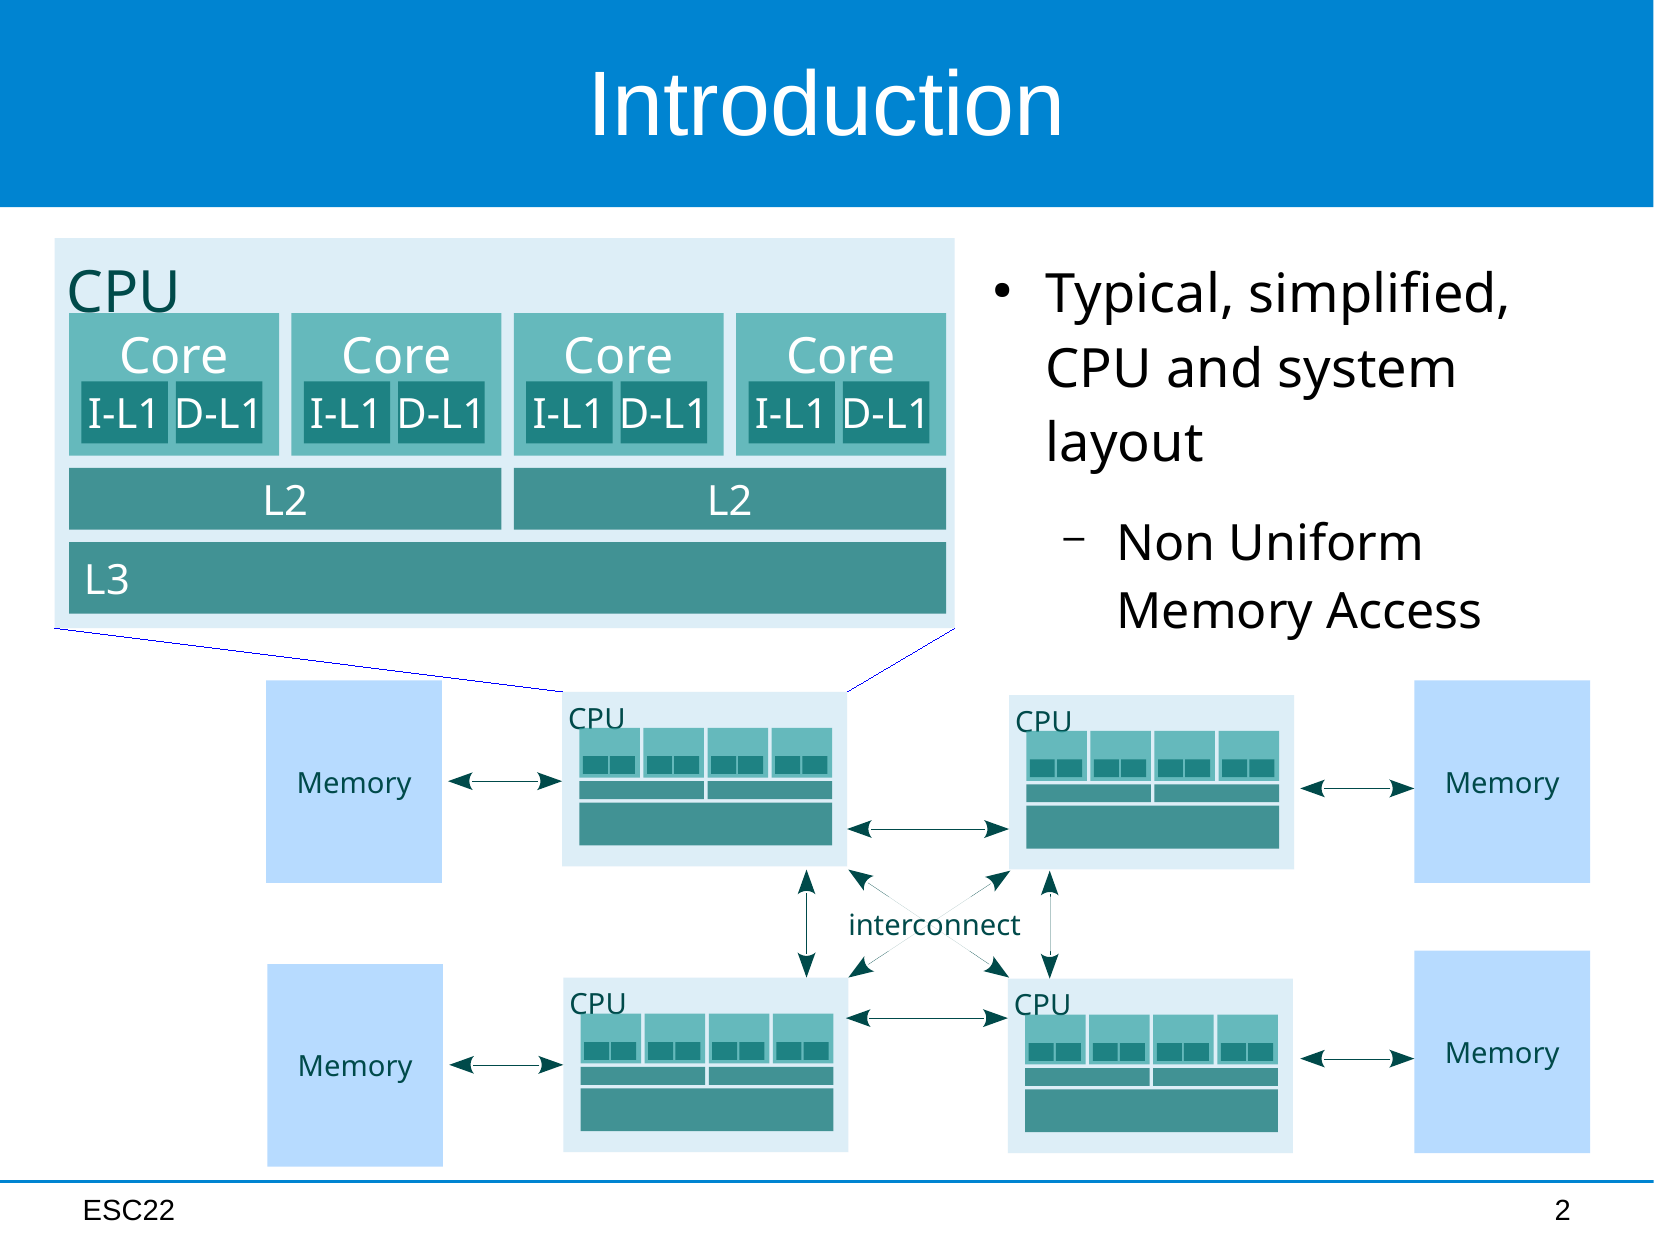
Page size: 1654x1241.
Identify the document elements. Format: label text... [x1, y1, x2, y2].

text_box [1025, 1068, 1150, 1086]
text_box [1026, 784, 1151, 803]
text_box [1089, 1014, 1150, 1065]
text_box [579, 802, 833, 846]
text_box CPU [562, 691, 848, 867]
text_box [580, 1088, 834, 1132]
text_box [1090, 730, 1151, 781]
text_box [1154, 730, 1215, 781]
text_box [1217, 1014, 1278, 1065]
text_box [1026, 730, 1087, 781]
text_box CPU [1009, 695, 1295, 870]
text_box [579, 727, 640, 778]
text_box [1154, 784, 1280, 803]
text_box [580, 1013, 642, 1064]
text_box Memory [266, 680, 442, 883]
text_box [579, 781, 704, 800]
text_box Memory [1414, 950, 1591, 1154]
text_box I-L1 [748, 381, 835, 444]
text_box L2 [69, 467, 502, 530]
text_box [1025, 1014, 1086, 1065]
text_box Core [291, 313, 502, 456]
text_box [707, 727, 769, 778]
text_box L3 [69, 542, 947, 614]
text_box D-L1 [842, 381, 930, 444]
text_box Core [736, 313, 947, 456]
text_box Core [513, 313, 724, 456]
text_box CPU [1007, 978, 1293, 1154]
text_box [1153, 1014, 1214, 1065]
text_box [1025, 1089, 1278, 1133]
text_box [1026, 805, 1280, 849]
text_box D-L1 [620, 381, 708, 444]
text_box [708, 1013, 770, 1064]
text_box CPU [563, 977, 849, 1153]
text_box [644, 1013, 706, 1064]
title Introduction [0, 0, 1654, 208]
text_box [708, 1066, 834, 1085]
text_box Memory [1414, 680, 1591, 883]
text_box D-L1 [175, 381, 263, 444]
text_box I-L1 [81, 381, 168, 444]
text_box [772, 1013, 834, 1064]
text_box [771, 727, 833, 778]
text_box Core [69, 313, 280, 456]
list Typical, simplified, CPU and system layout Non Uniform Memory Access [975, 255, 1561, 676]
text_box [1153, 1068, 1278, 1086]
text_box CPU [54, 238, 955, 629]
text_box [1218, 730, 1280, 781]
text_box I-L1 [526, 381, 613, 444]
text_box D-L1 [398, 381, 485, 444]
text_box L2 [513, 467, 947, 530]
text_box [580, 1066, 706, 1085]
text_box I-L1 [303, 381, 391, 444]
text_box [707, 781, 833, 800]
text_box Memory [267, 964, 443, 1167]
text_box [643, 727, 704, 778]
text_box interconnect [833, 896, 1052, 950]
